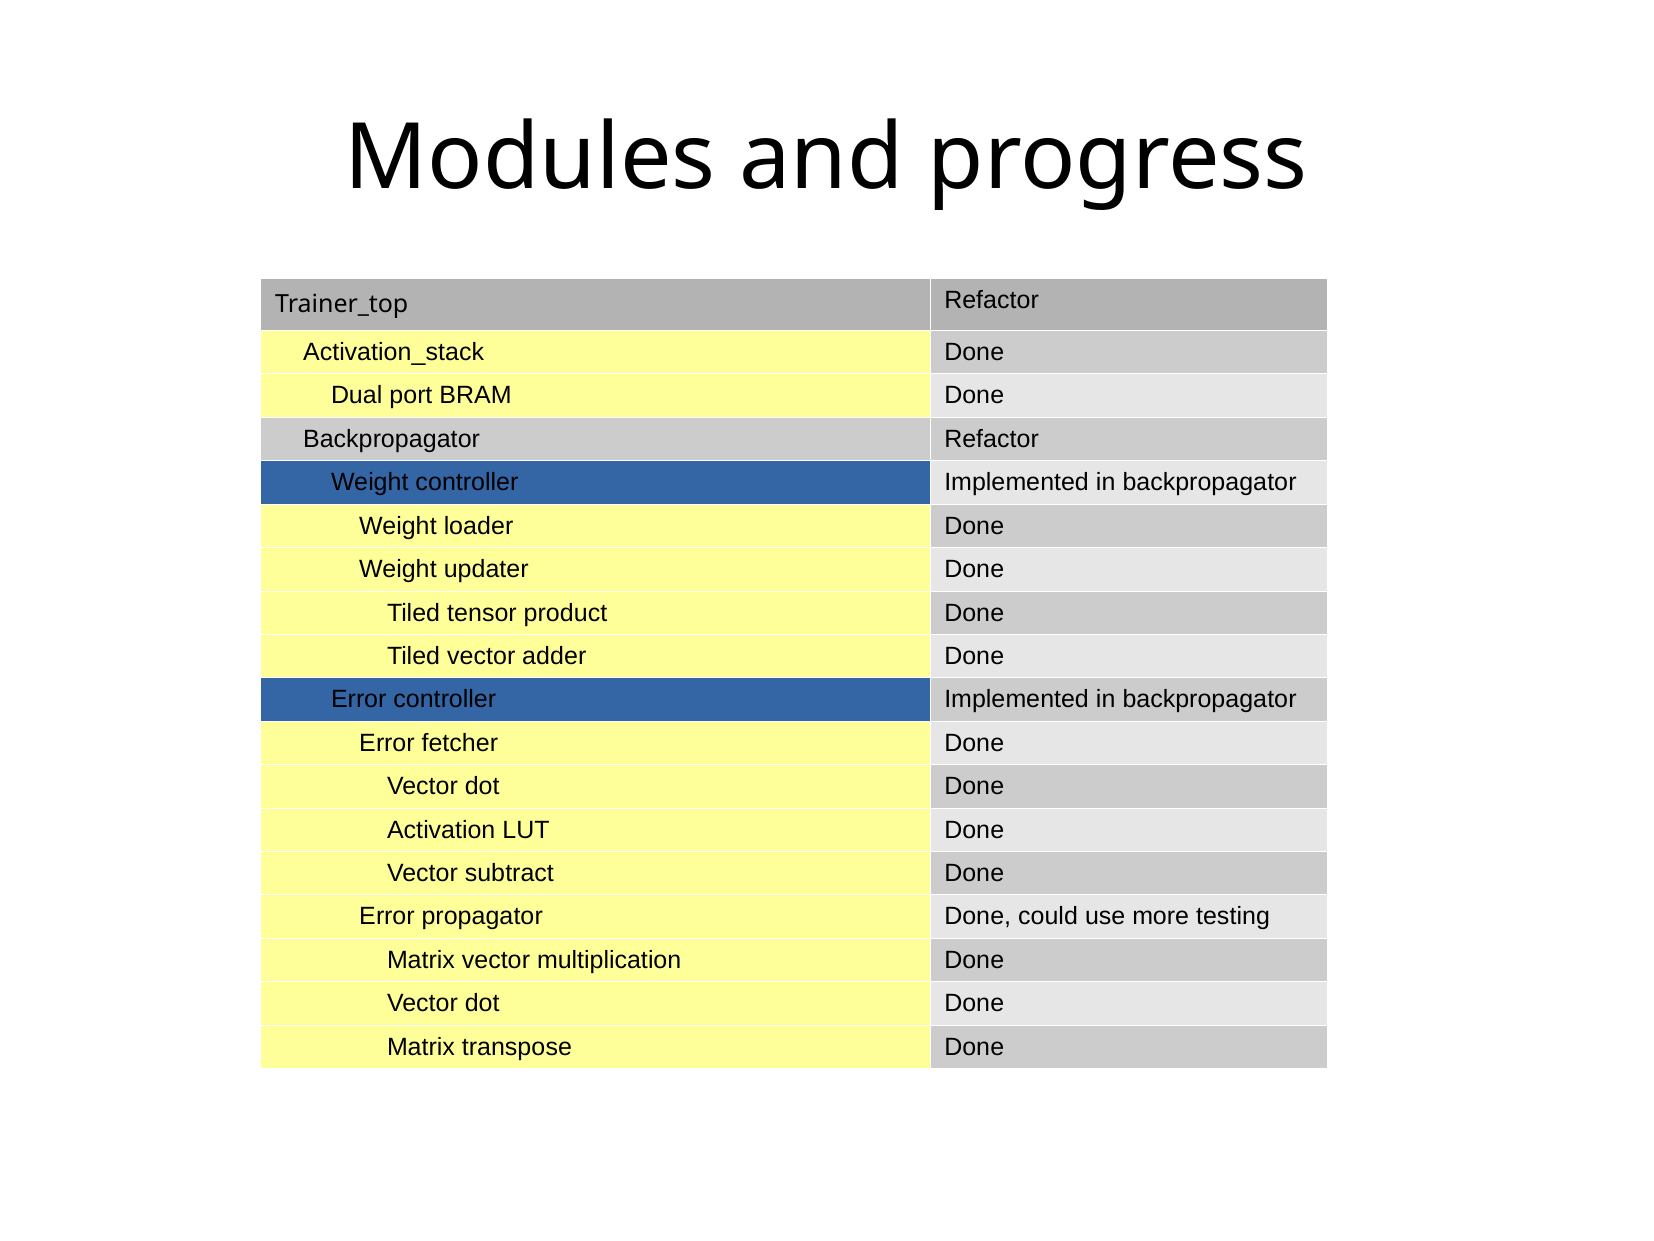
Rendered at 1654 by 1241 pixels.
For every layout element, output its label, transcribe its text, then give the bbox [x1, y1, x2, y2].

table_cell Dual port BRAM [261, 374, 930, 417]
table_cell Done [931, 331, 1327, 373]
table_cell Error controller [261, 678, 930, 721]
table_cell Matrix transpose [261, 1026, 930, 1068]
table_cell Activation LUT [261, 809, 930, 851]
table_cell Done [931, 1026, 1327, 1068]
table_cell Done [931, 722, 1327, 764]
table_cell Matrix vector multiplication [261, 939, 930, 981]
table_cell Implemented in backpropagator [931, 678, 1327, 721]
table_header Trainer_top [261, 279, 930, 330]
table_cell Done [931, 374, 1327, 417]
table_header Refactor [931, 279, 1327, 330]
table_cell Weight loader [261, 505, 930, 547]
title Modules and progress [82, 49, 1571, 257]
table_cell Vector dot [261, 982, 930, 1025]
table_cell Done [931, 852, 1327, 894]
table_cell Tiled vector adder [261, 635, 930, 677]
table_cell Error fetcher [261, 722, 930, 764]
table_cell Activation_stack [261, 331, 930, 373]
table_cell Done [931, 809, 1327, 851]
table_cell Done, could use more testing [931, 895, 1327, 938]
table_cell Weight updater [261, 548, 930, 591]
table_cell Vector dot [261, 765, 930, 808]
table_cell Refactor [931, 418, 1327, 460]
table_cell Error propagator [261, 895, 930, 938]
table_cell Tiled tensor product [261, 592, 930, 634]
table_cell Implemented in backpropagator [931, 461, 1327, 504]
table_cell Vector subtract [261, 852, 930, 894]
table_cell Weight controller [261, 461, 930, 504]
table_cell Done [931, 765, 1327, 808]
table_cell Done [931, 939, 1327, 981]
table_cell Done [931, 635, 1327, 677]
table_cell Done [931, 548, 1327, 591]
table_cell Done [931, 592, 1327, 634]
table_cell Backpropagator [261, 418, 930, 460]
table_cell Done [931, 505, 1327, 547]
table_cell Done [931, 982, 1327, 1025]
